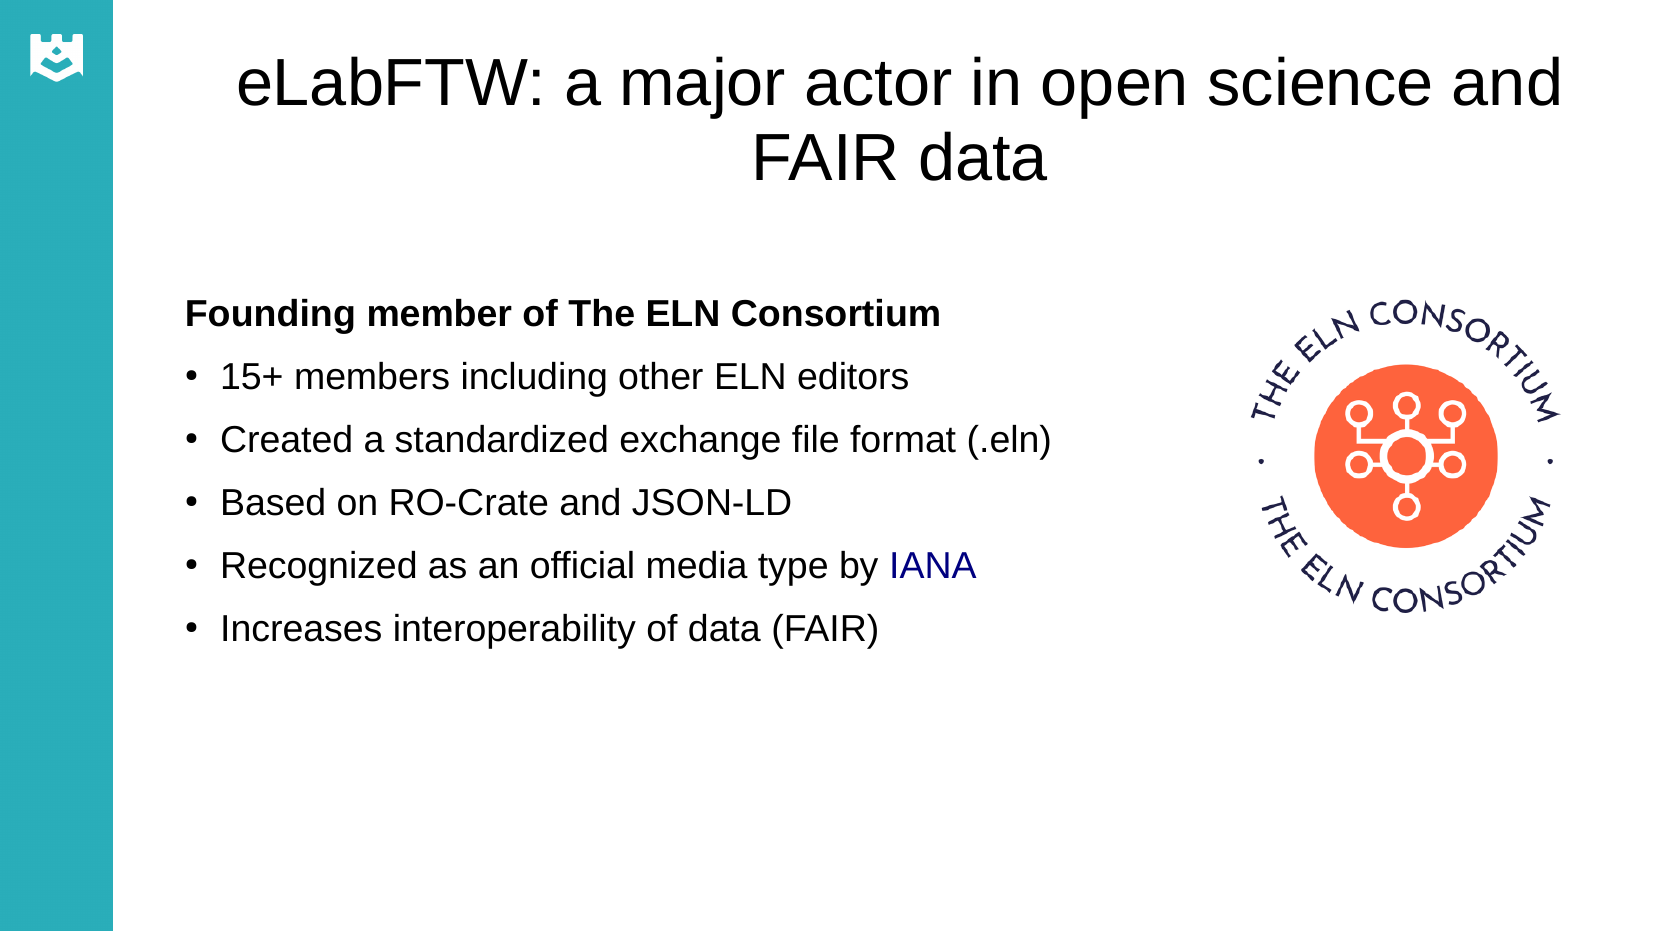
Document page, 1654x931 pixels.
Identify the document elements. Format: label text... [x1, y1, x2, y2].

picture [0, 0, 113, 931]
picture [1229, 280, 1576, 626]
text_box eLabFTW: a major actor in open science and FAIR data [150, 37, 1651, 202]
text_box Founding member of The ELN Consortium 15+ members including other ELN editors Created a standardized exchange file format (.eln) Based on RO-Crate and JSON-LD Recognized as an official media type by IANA Increases interoperability of data (FAIR) [170, 264, 1183, 909]
